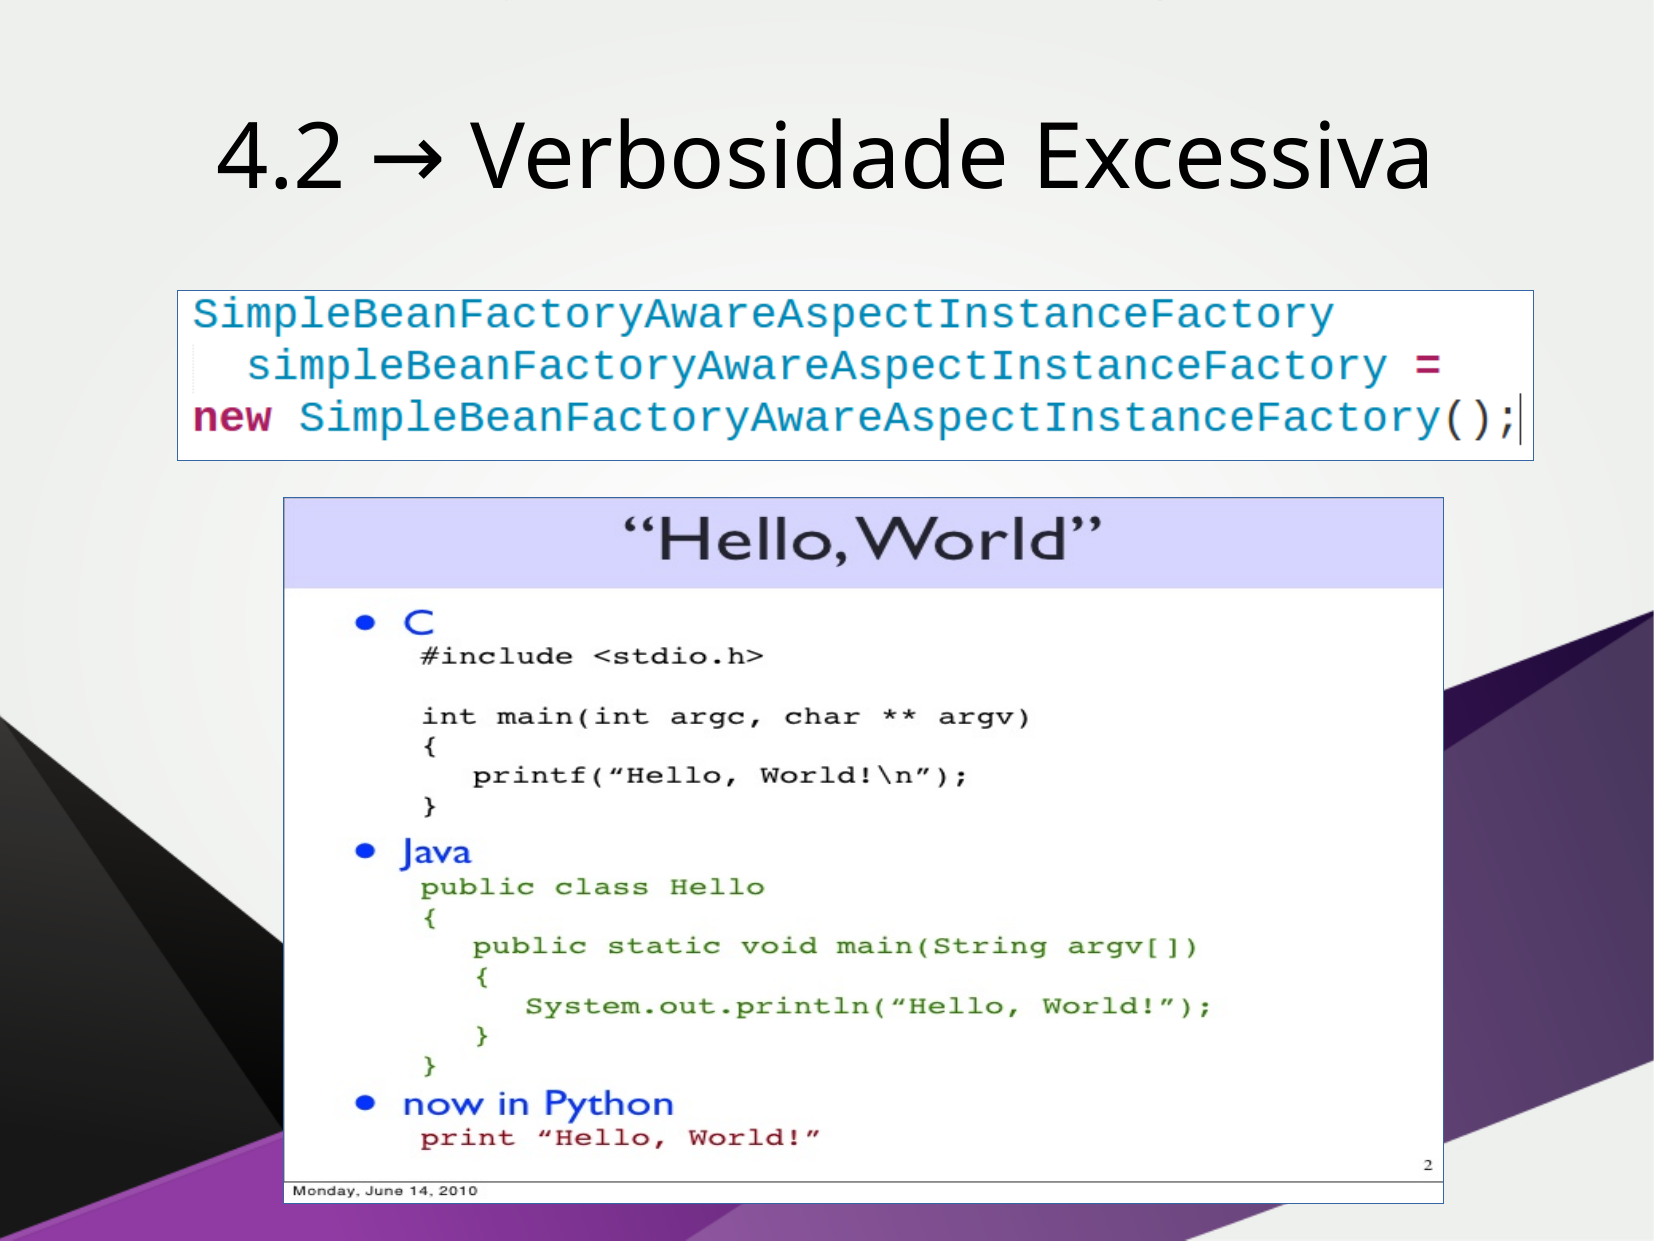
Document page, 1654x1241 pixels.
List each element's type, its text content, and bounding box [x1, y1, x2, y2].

title 4.2 → Verbosidade Excessiva [82, 49, 1571, 257]
picture [0, 0, 1654, 1241]
